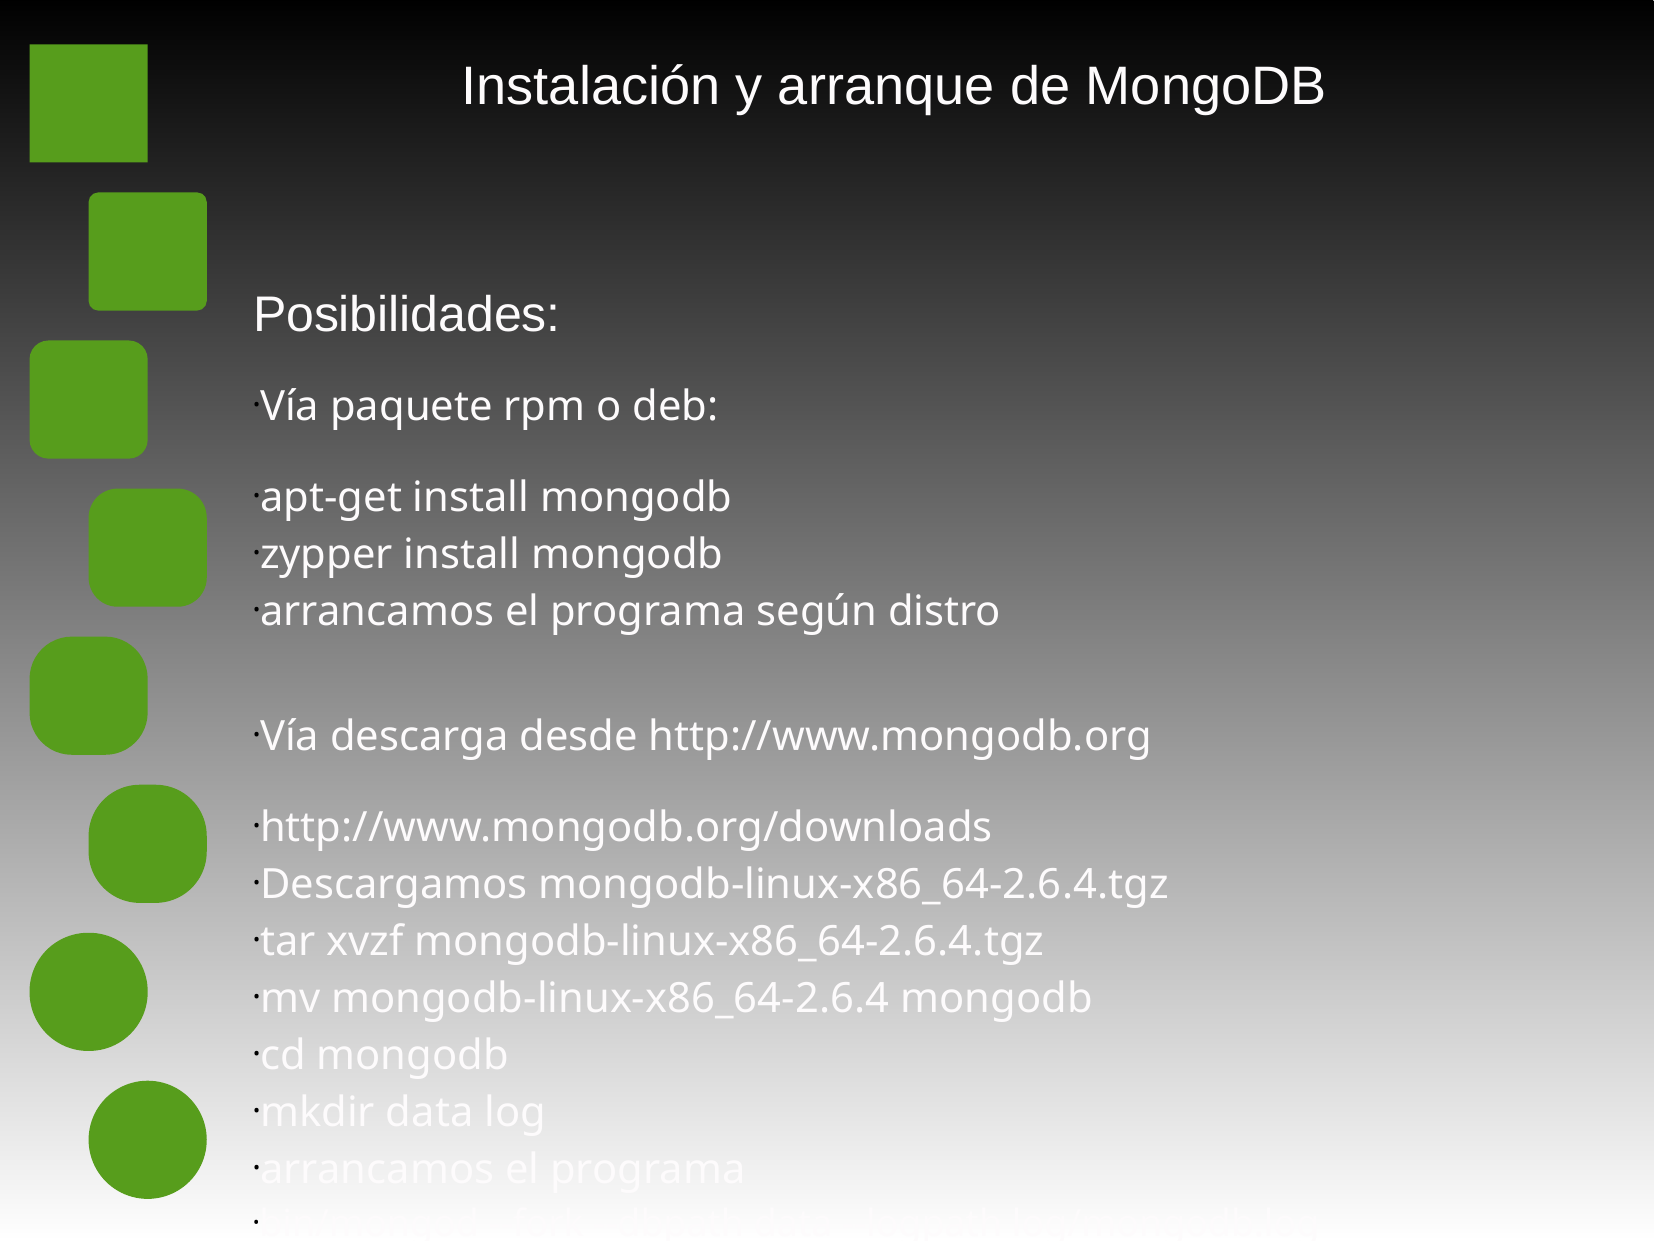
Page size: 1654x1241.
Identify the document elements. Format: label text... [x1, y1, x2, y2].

title Instalación y arranque de MongoDB [216, 47, 1573, 234]
text_box Posibilidades: Vía paquete rpm o deb: apt-get install mongodb zypper install mongodb arrancamos el programa según distro Vía descarga desde http://www.mongodb.org http://www.mongodb.org/downloads Descargamos mongodb-linux-x86_64-2.6.4.tgz tar xvzf mongodb-linux-x86_64-2.6.4.tgz mv mongodb-linux-x86_64-2.6.4 mongodb cd mongodb mkdir data log arrancamos el programa bin/mongod --fork --dbpath data --logpath log/mongodb.log [238, 278, 1632, 1219]
